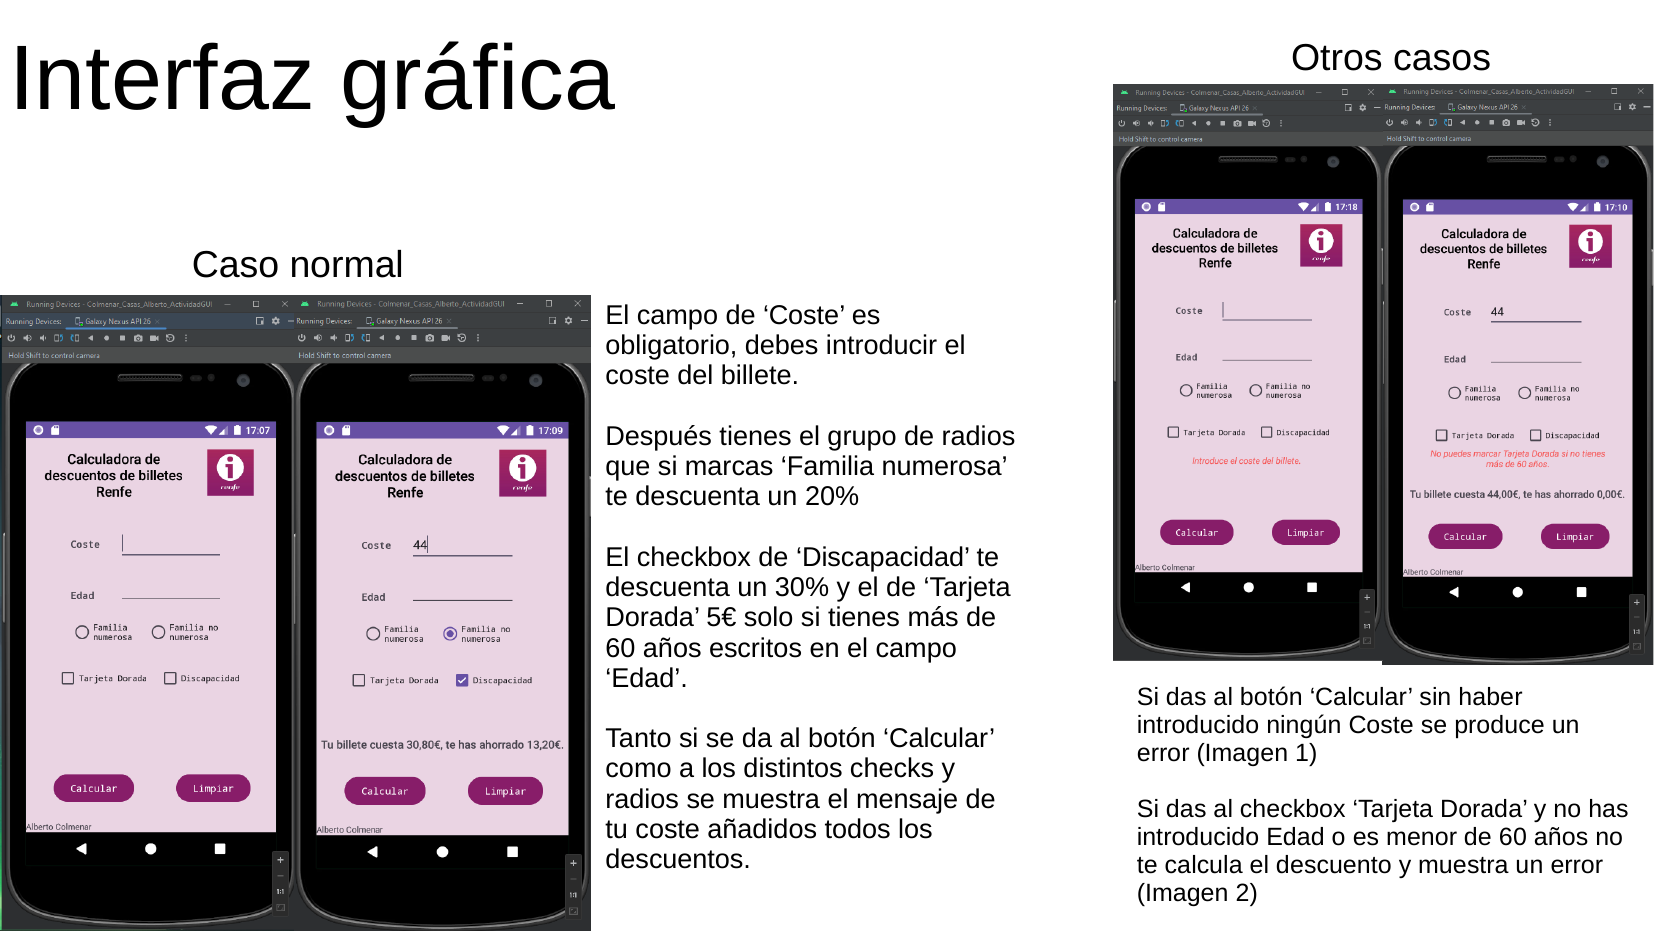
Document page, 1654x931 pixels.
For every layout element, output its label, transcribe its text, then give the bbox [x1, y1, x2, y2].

text_box Si das al botón ‘Calcular’ sin haber introducido ningún Coste se produce un error (Imagen 1) Si das al checkbox ‘Tarjeta Dorada’ y no has introducido Edad o es menor de 60 años no te calcula el descuento y muestra un error (Imagen 2) [1122, 675, 1654, 914]
title Interfaz gráfica [0, 0, 626, 156]
text_box Caso normal [177, 236, 419, 294]
picture [0, 295, 591, 931]
text_box Otros casos [1276, 29, 1506, 87]
picture [1113, 84, 1654, 665]
text_box El campo de ‘Coste’ es obligatorio, debes introducir el coste del billete. Después tienes el grupo de radios que si marcas ‘Familia numerosa’ te descuenta un 20% El checkbox de ‘Discapacidad’ te descuenta un 30% y el de ‘Tarjeta Dorada’ 5€ solo si tienes más de 60 años escritos en el campo ‘Edad’. Tanto si se da al botón ‘Calcular’ como a los distintos checks y radios se muestra el mensaje de tu coste añadidos todos los descuentos. [590, 292, 1034, 931]
